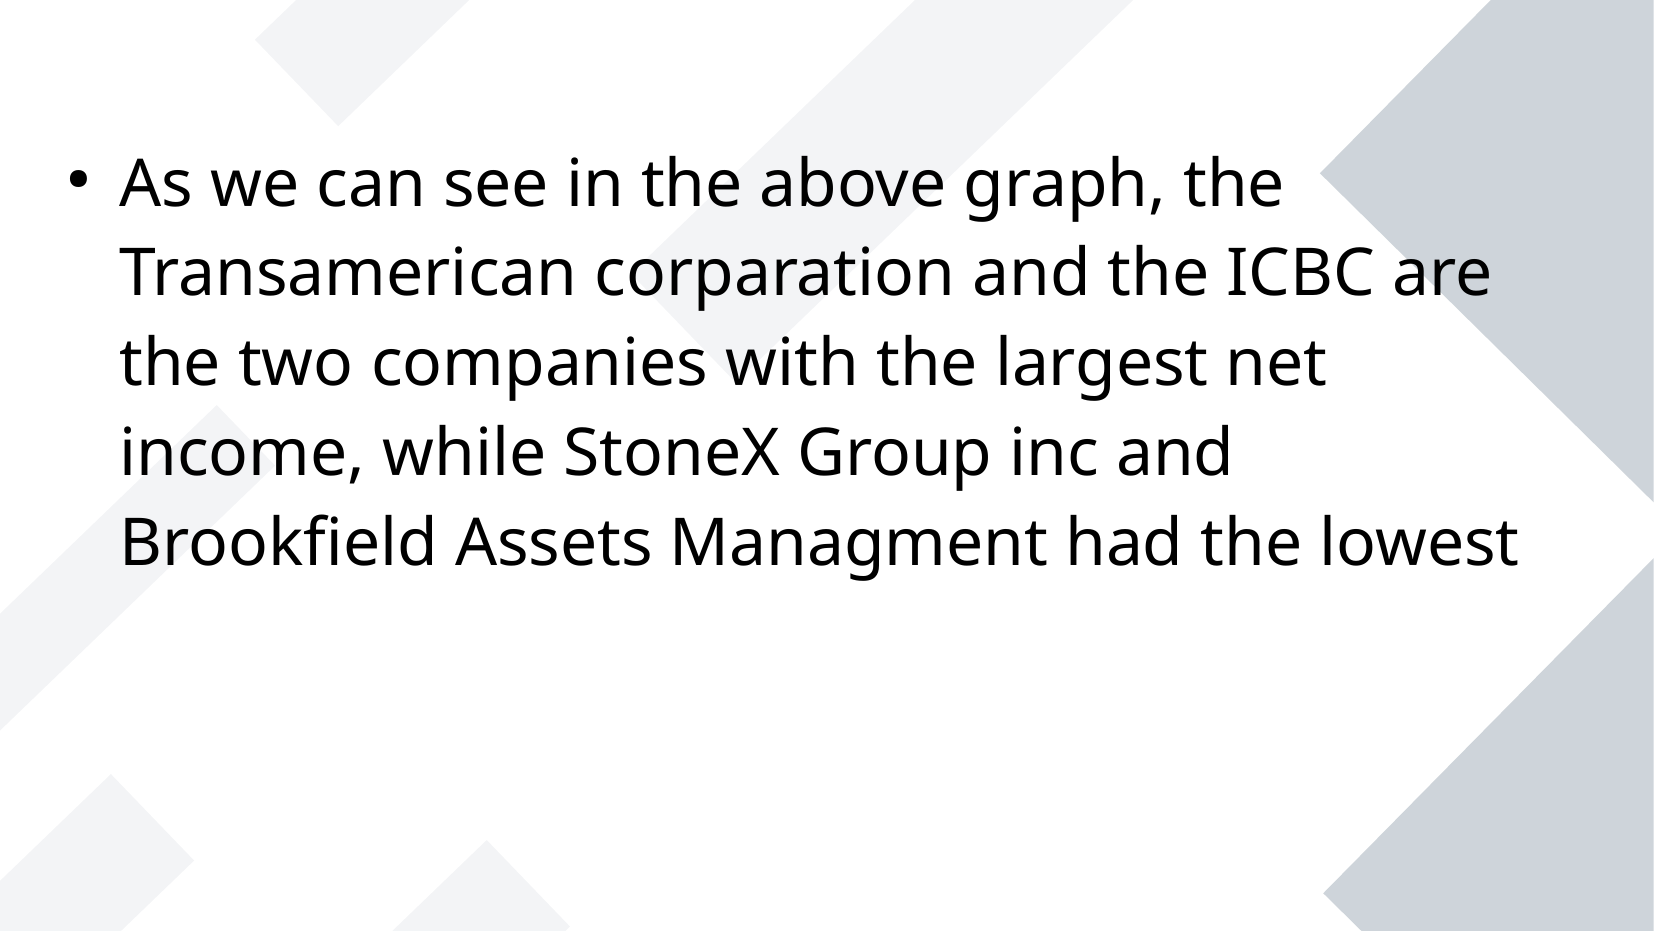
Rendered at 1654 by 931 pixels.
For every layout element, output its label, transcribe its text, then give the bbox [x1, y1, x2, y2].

list As we can see in the above graph, the Transamerican corparation and the ICBC are the two companies with the largest net income, while StoneX Group inc and Brookfield Assets Managment had the lowest [49, 135, 1538, 676]
